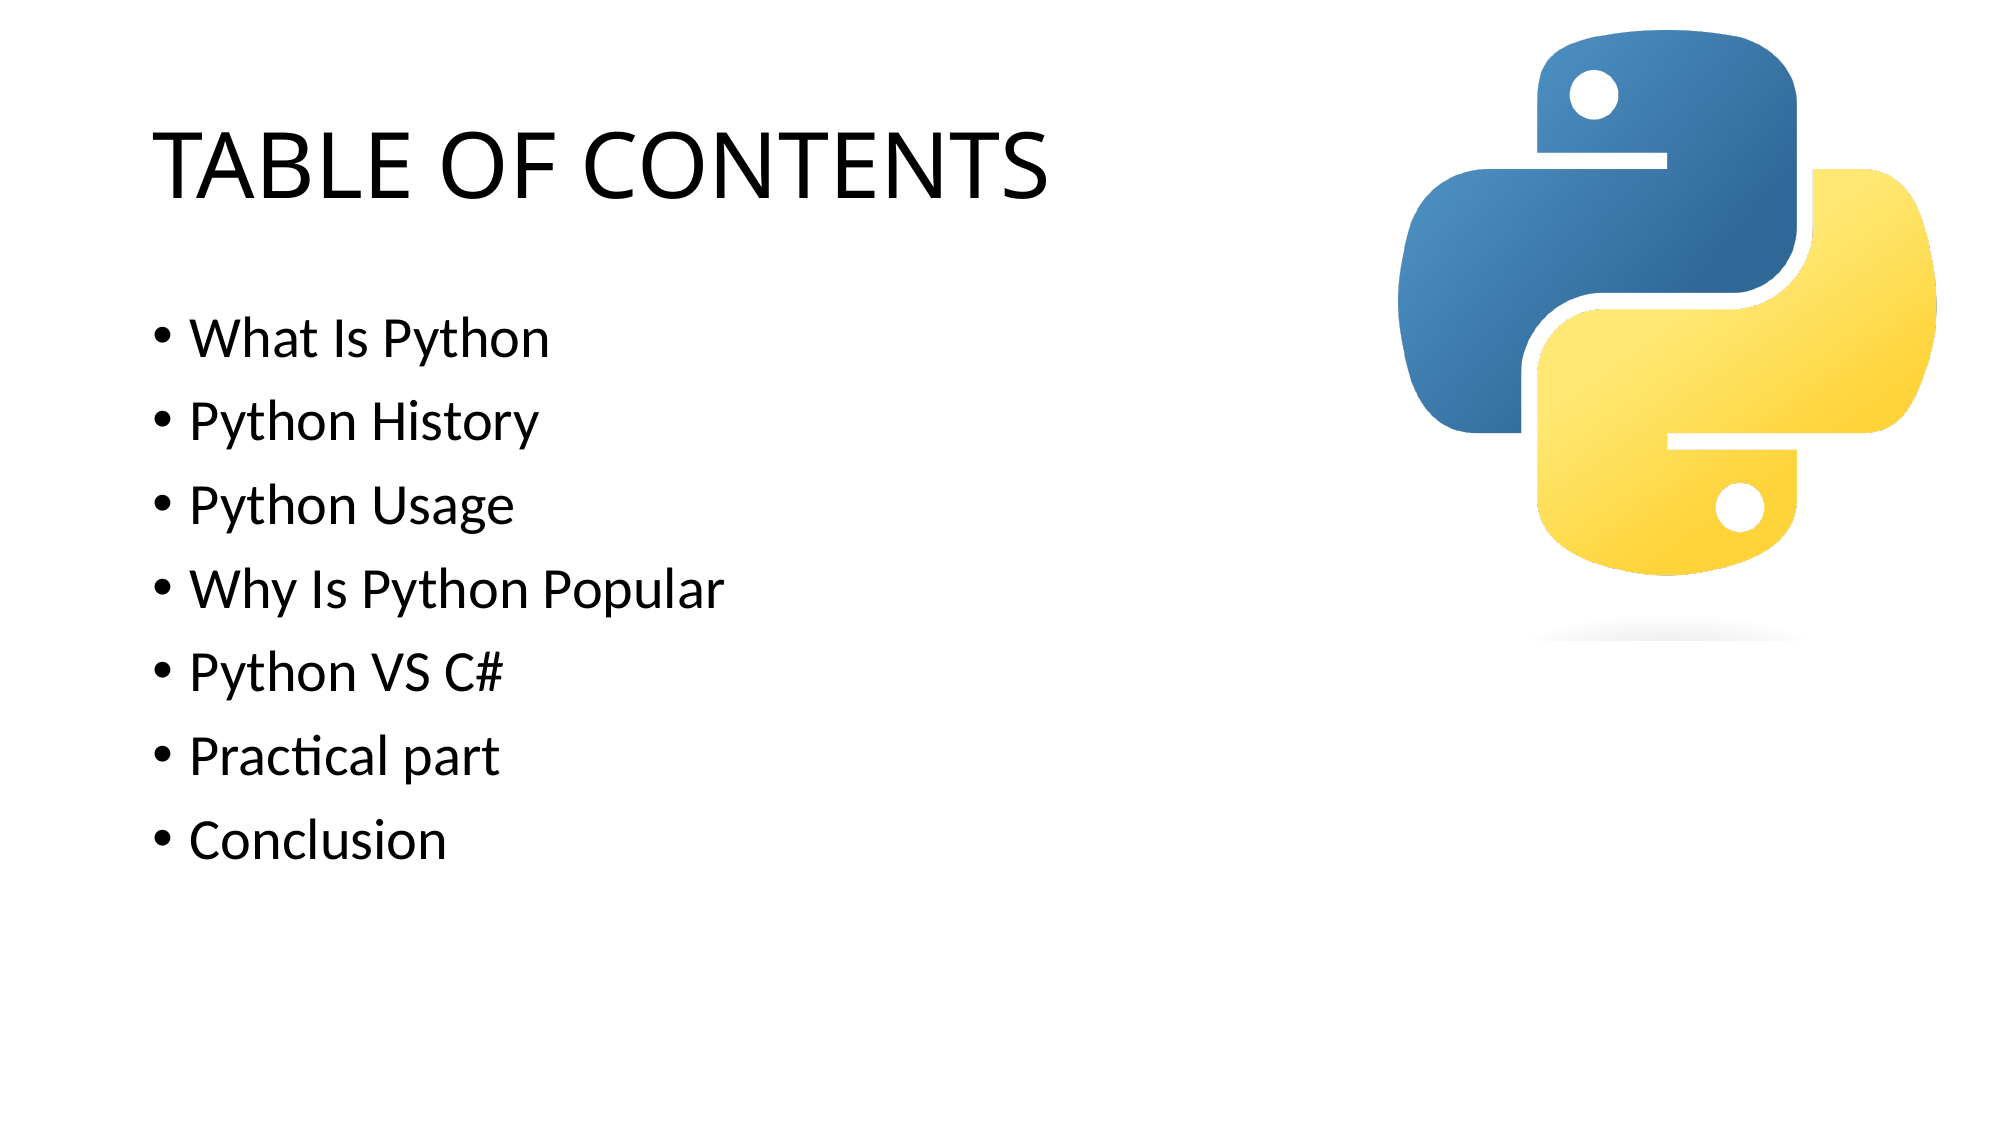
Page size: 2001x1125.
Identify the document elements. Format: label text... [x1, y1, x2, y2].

list What Is Python Python History Python Usage Why Is Python Popular Python VS C# Practical part Conclusion [137, 299, 1863, 1014]
title TABLE OF CONTENTS [137, 59, 1398, 278]
picture [1398, 30, 1955, 641]
